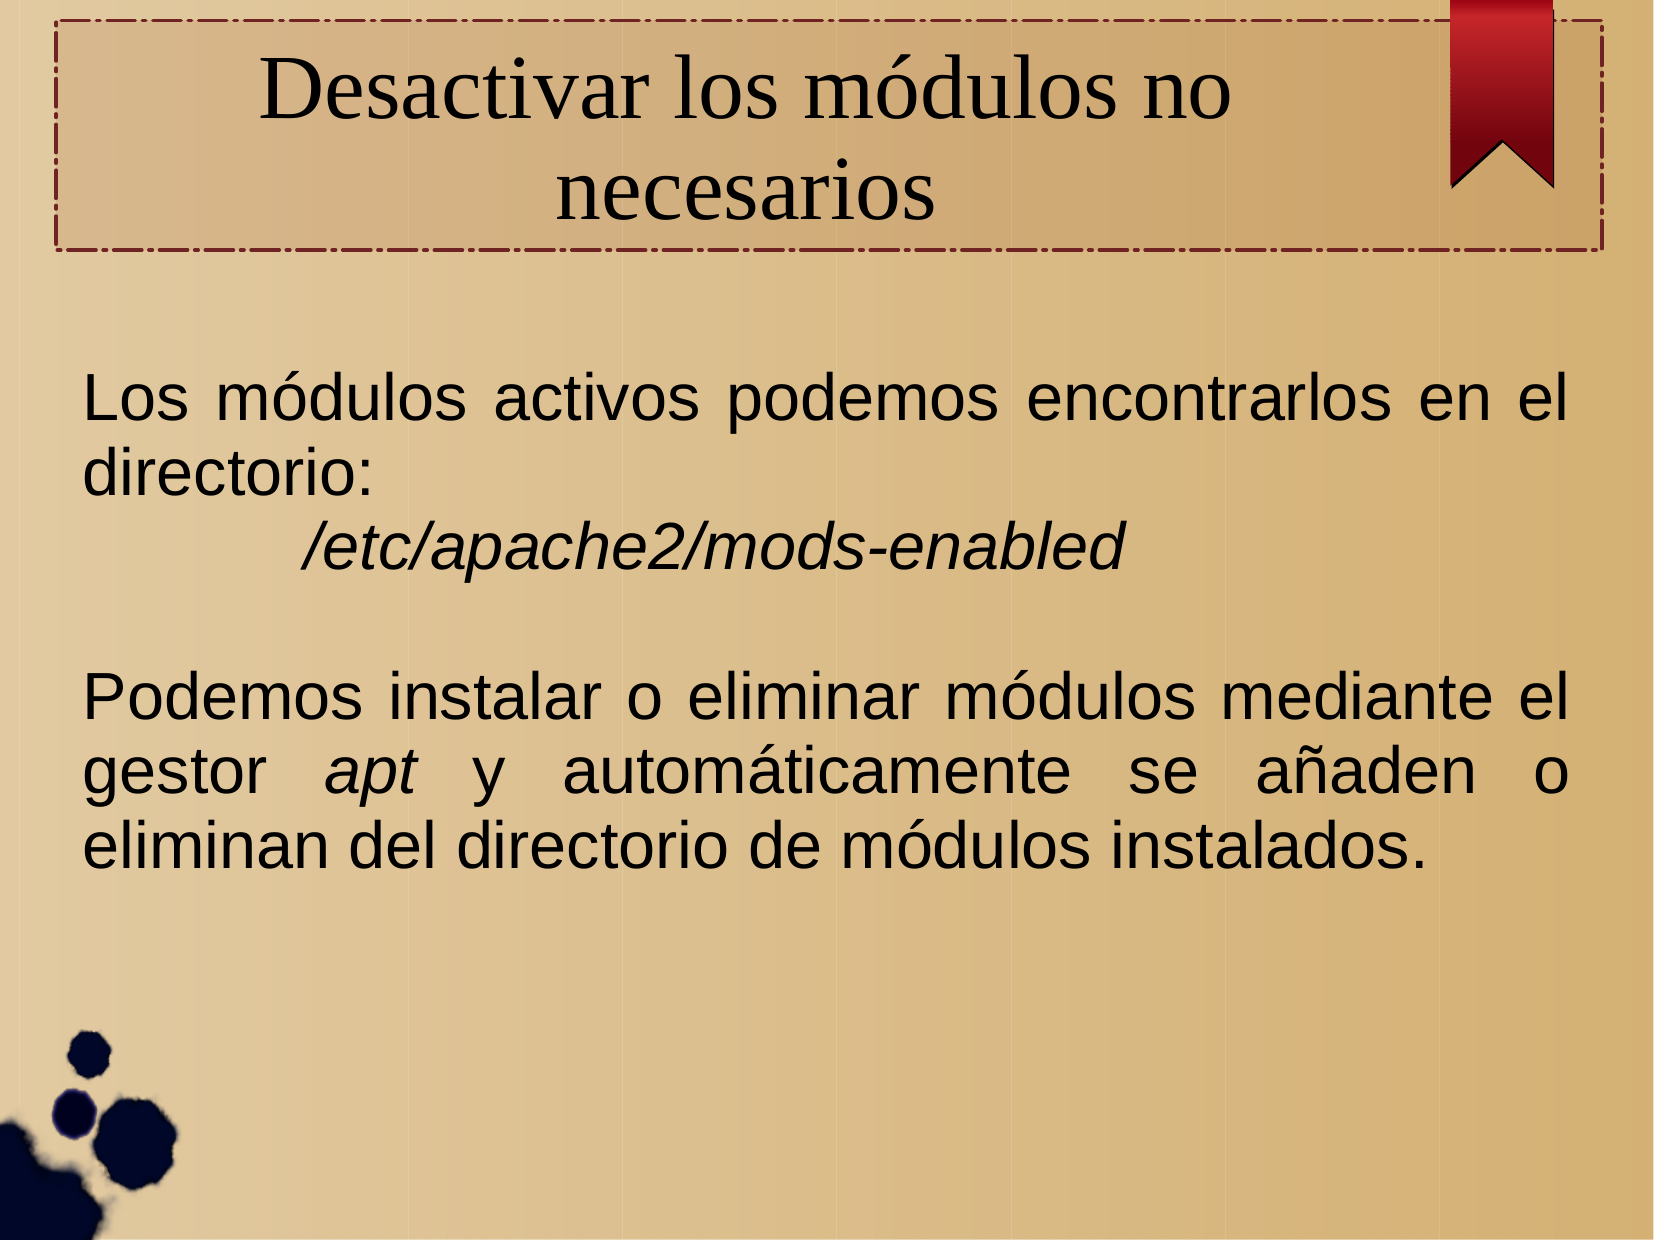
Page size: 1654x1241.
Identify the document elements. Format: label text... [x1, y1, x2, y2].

title Desactivar los módulos no necesarios [82, 35, 1412, 240]
subtitle Los módulos activos podemos encontrarlos en el directorio: /etc/apache2/mods-enabled Podemos instalar o eliminar módulos mediante el gestor apt y automáticamente se añaden o eliminan del directorio de módulos instalados. [82, 299, 1571, 1019]
